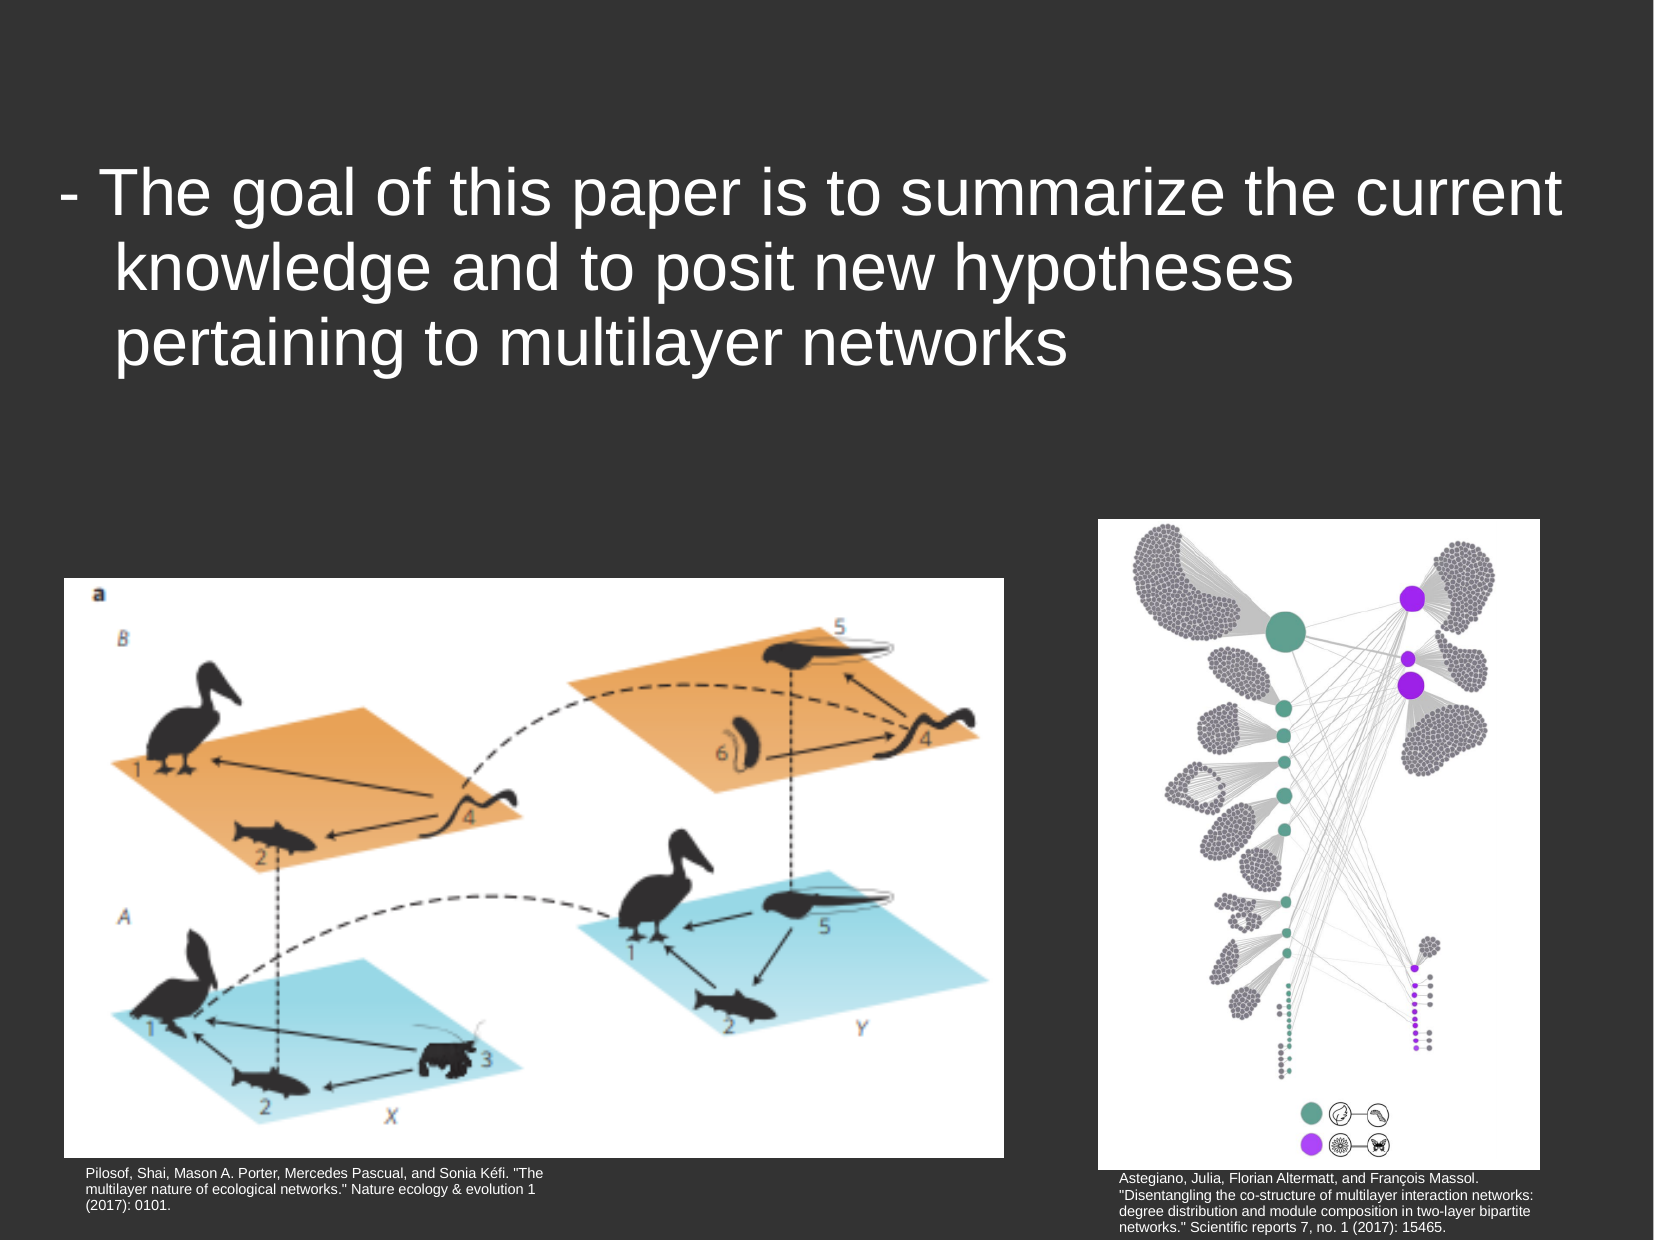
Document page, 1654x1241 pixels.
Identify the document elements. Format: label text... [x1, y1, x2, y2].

text_box Pilosof, Shai, Mason A. Porter, Mercedes Pascual, and Sonia Kéfi. "The multilayer nature of ecological networks." Nature ecology & evolution 1 (2017): 0101. [70, 1157, 579, 1238]
subtitle - The goal of this paper is to summarize the current knowledge and to posit new hypotheses pertaining to multilayer networks [59, 53, 1571, 556]
picture [64, 578, 1004, 1158]
picture [1098, 519, 1540, 1170]
text_box Astegiano, Julia, Florian Altermatt, and François Massol. "Disentangling the co-structure of multilayer interaction networks: degree distribution and module composition in two-layer bipartite networks." Scientific reports 7, no. 1 (2017): 15465. [1104, 1163, 1554, 1241]
